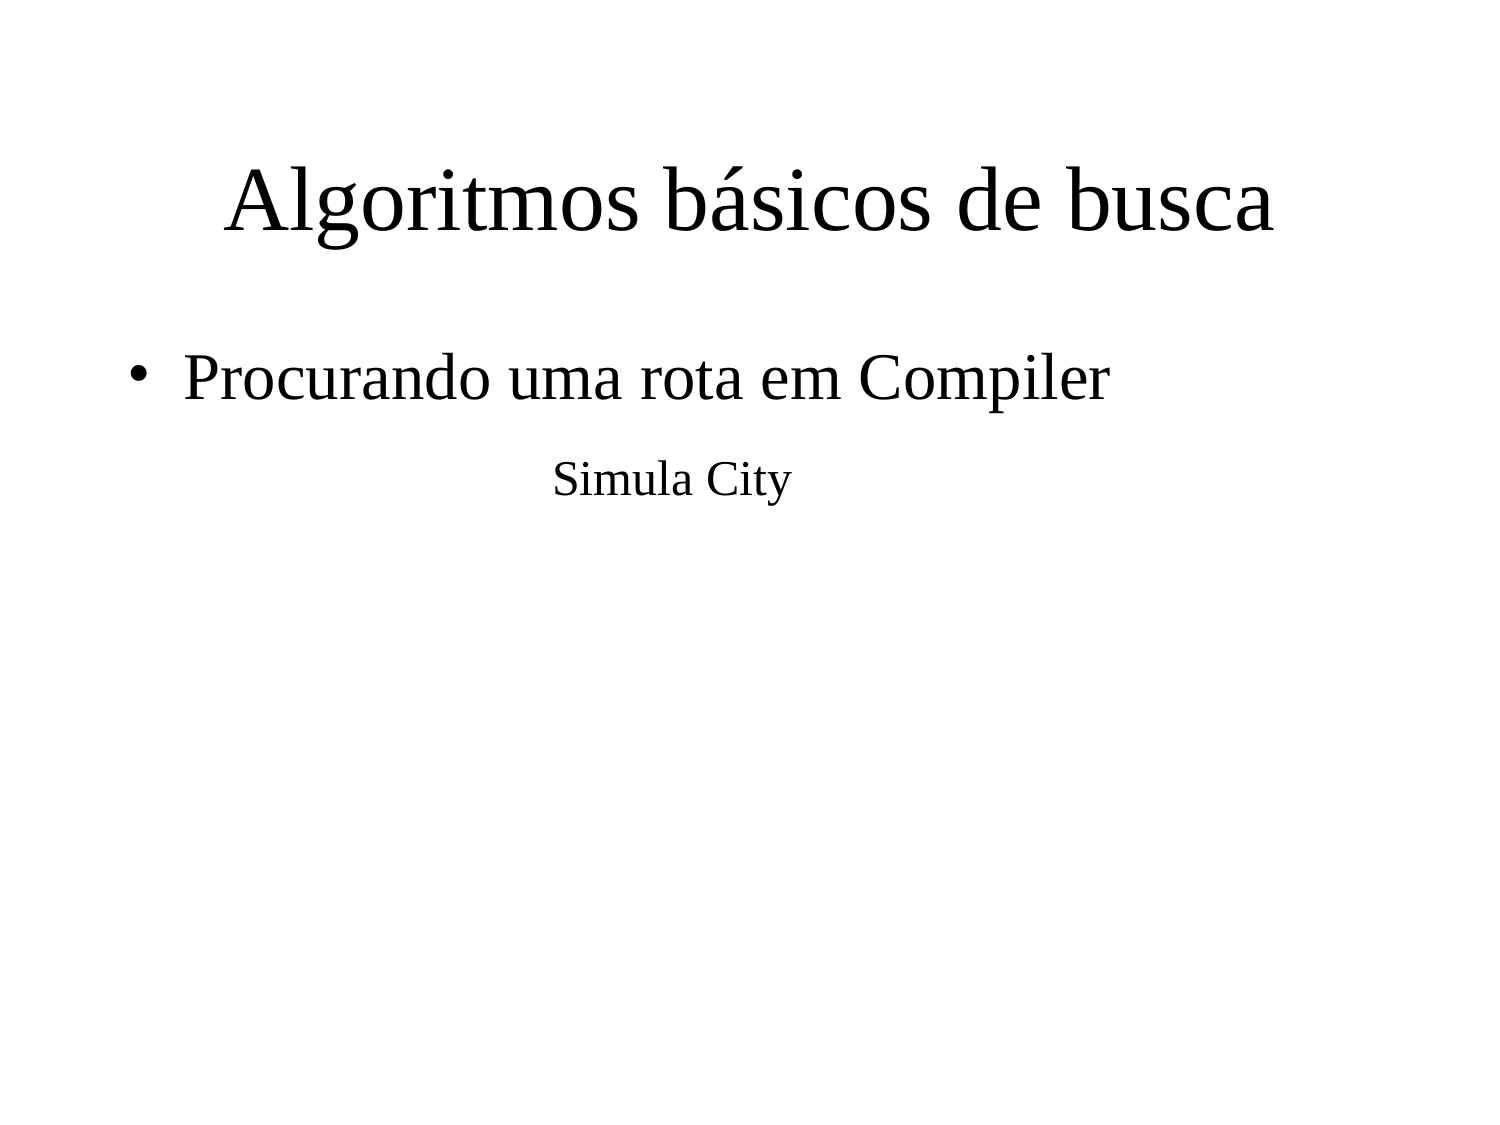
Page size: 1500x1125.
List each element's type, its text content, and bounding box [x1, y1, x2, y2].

text_box Simula City [537, 437, 951, 513]
list Procurando uma rota em Compiler [112, 324, 1388, 517]
title Algoritmos básicos de busca [112, 99, 1388, 288]
